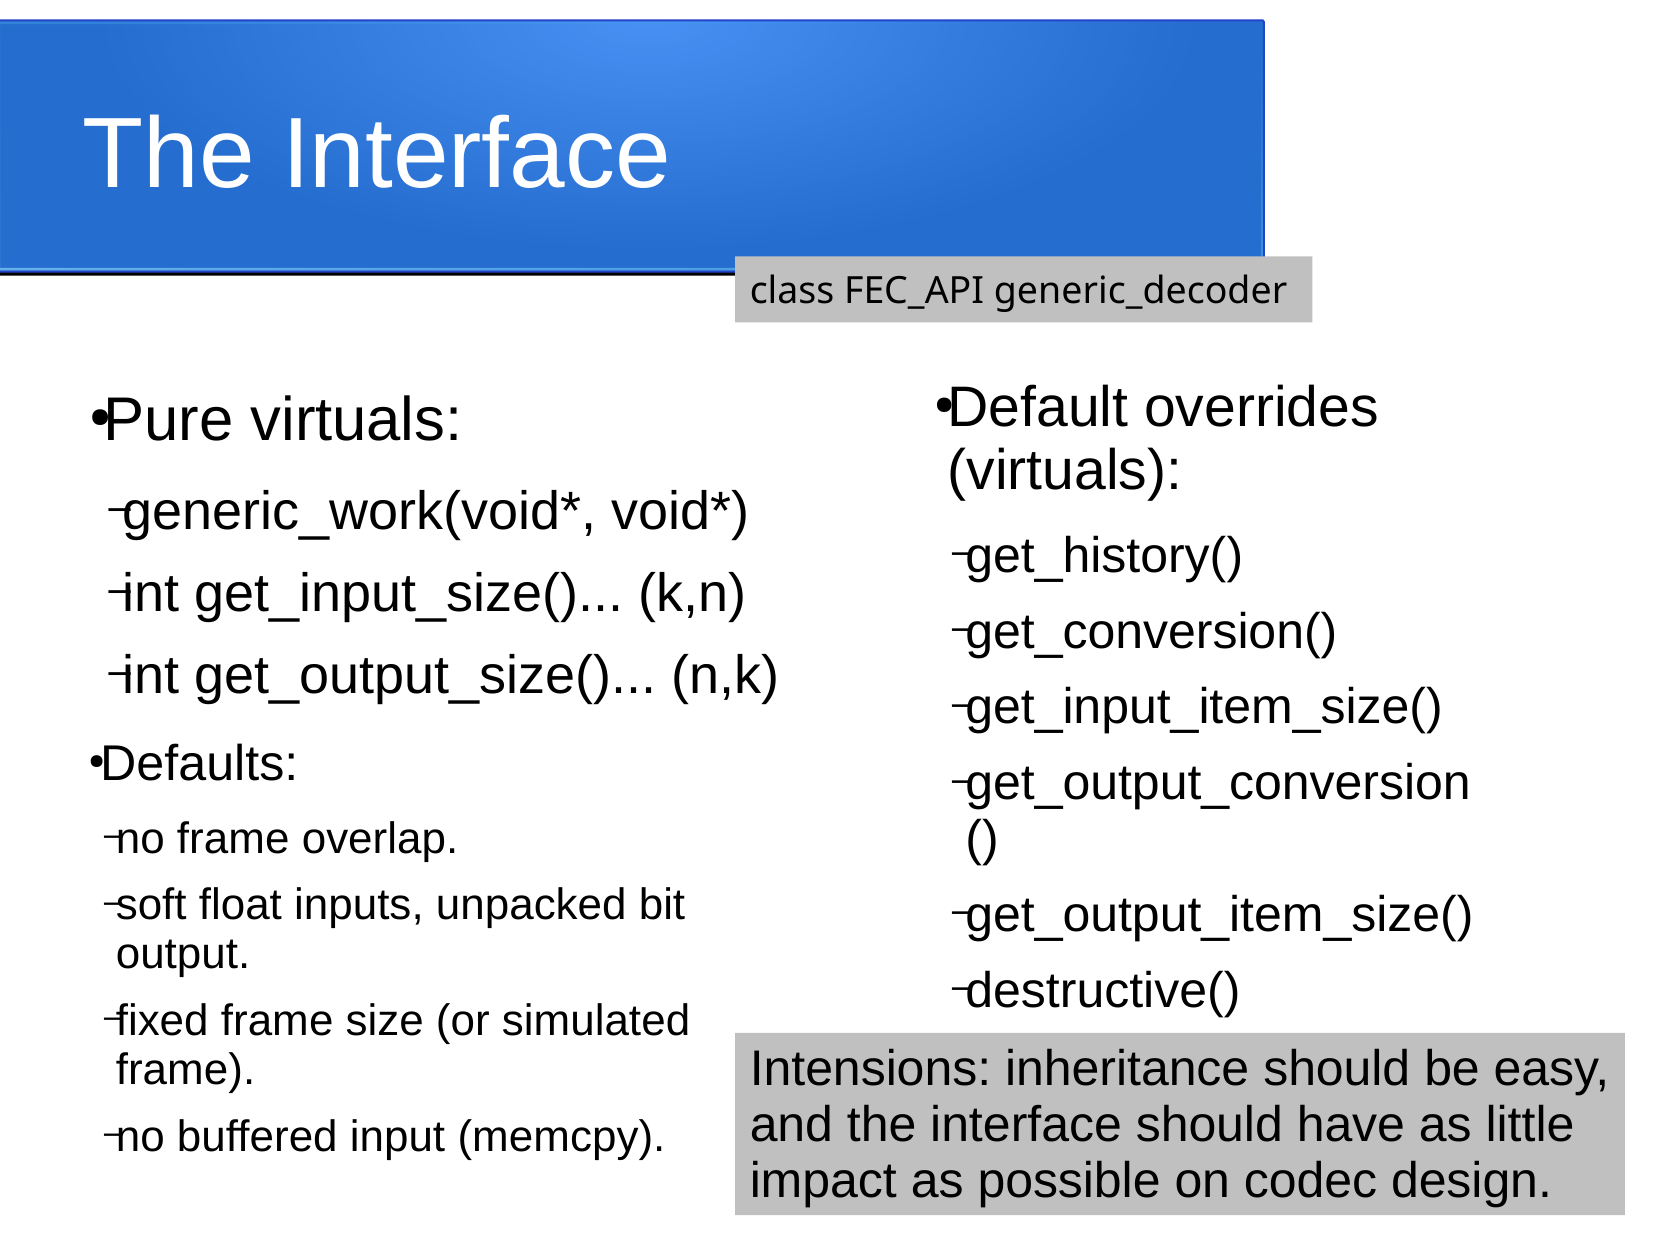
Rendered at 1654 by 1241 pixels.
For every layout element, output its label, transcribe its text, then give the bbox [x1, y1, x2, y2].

list Default overrides (virtuals): get_history() get_conversion() get_input_item_size() get_output_conversion() get_output_item_size() destructive() set_framebits(int) [930, 375, 1486, 1032]
title The Interface [82, 49, 1250, 257]
text_box class FEC_API generic_decoder [735, 256, 1283, 317]
text_box Intensions: inheritance should be easy, and the interface should have as little impact as possible on codec design. [735, 1032, 1625, 1216]
list Defaults: no frame overlap. soft float inputs, unpacked bit output. fixed frame size (or simulated frame). no buffered input (memcpy). [84, 735, 795, 1179]
list Pure virtuals: generic_work(void*, void*) int get_input_size()... (k,n) int get_output_size()... (n,k) [84, 384, 795, 728]
